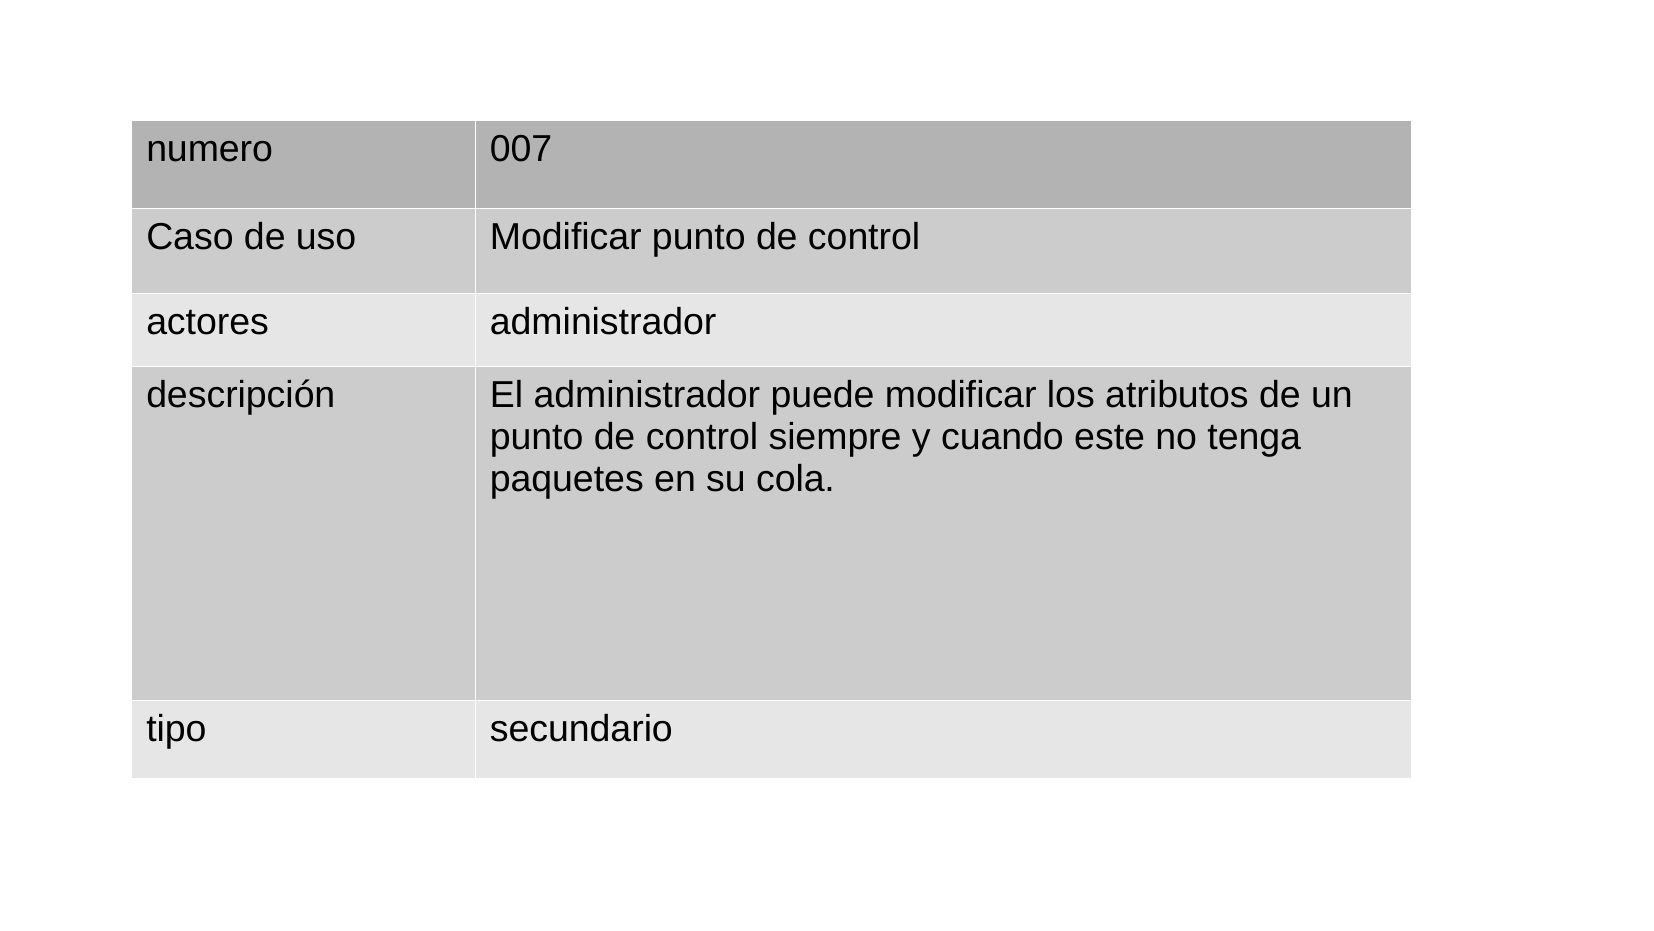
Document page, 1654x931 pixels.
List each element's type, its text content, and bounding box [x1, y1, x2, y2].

table_cell administrador [476, 294, 1411, 366]
table_cell descripción [132, 367, 475, 700]
table_cell Modificar punto de control [476, 209, 1411, 293]
table_cell Caso de uso [132, 209, 475, 293]
table_header numero [132, 121, 475, 208]
table_cell tipo [132, 701, 475, 778]
table_cell El administrador puede modificar los atributos de un punto de control siempre y cuando este no tenga paquetes en su cola. [476, 367, 1411, 700]
table_cell secundario [476, 701, 1411, 778]
table_header 007 [476, 121, 1411, 208]
table_cell actores [132, 294, 475, 366]
